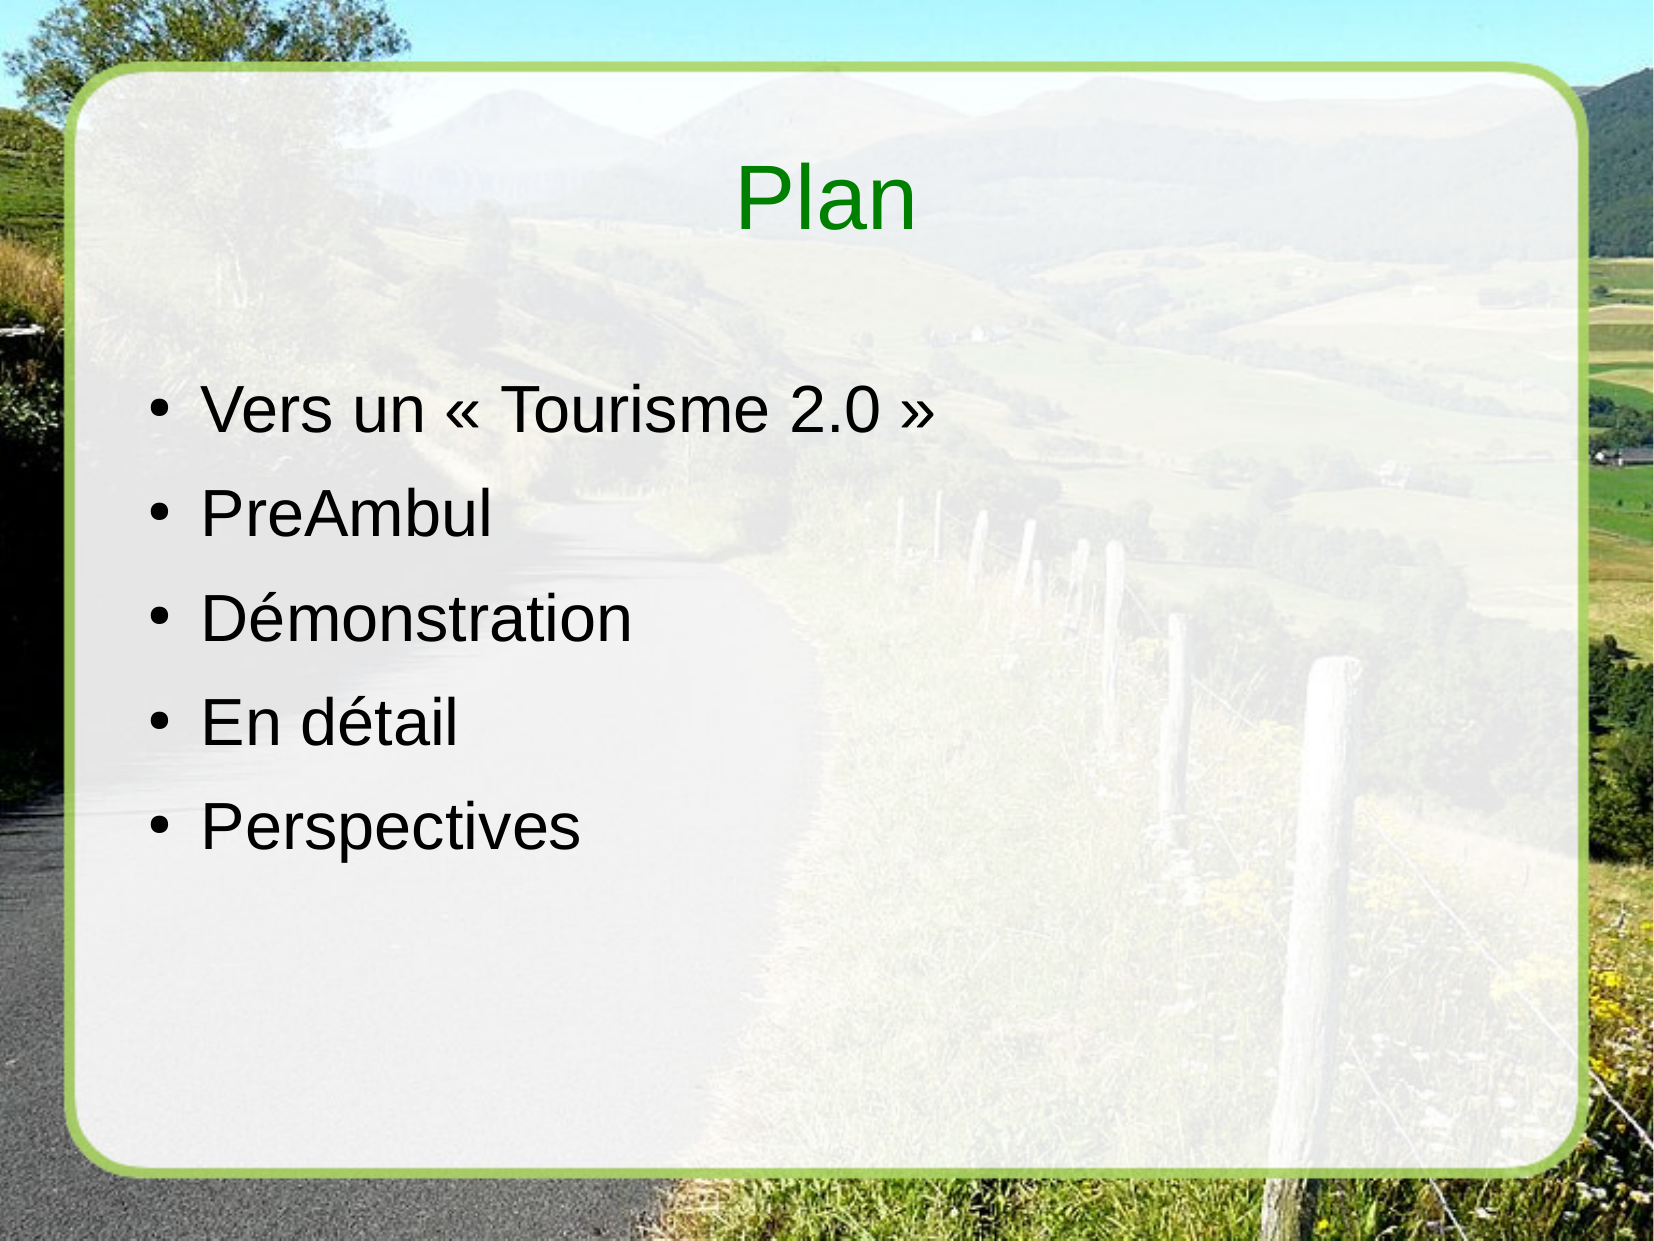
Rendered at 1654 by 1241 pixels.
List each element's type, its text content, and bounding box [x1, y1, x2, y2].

title Plan [82, 94, 1571, 302]
list Vers un « Tourisme 2.0 » PreAmbul Démonstration En détail Perspectives [129, 372, 1560, 869]
picture [0, 0, 1654, 1241]
